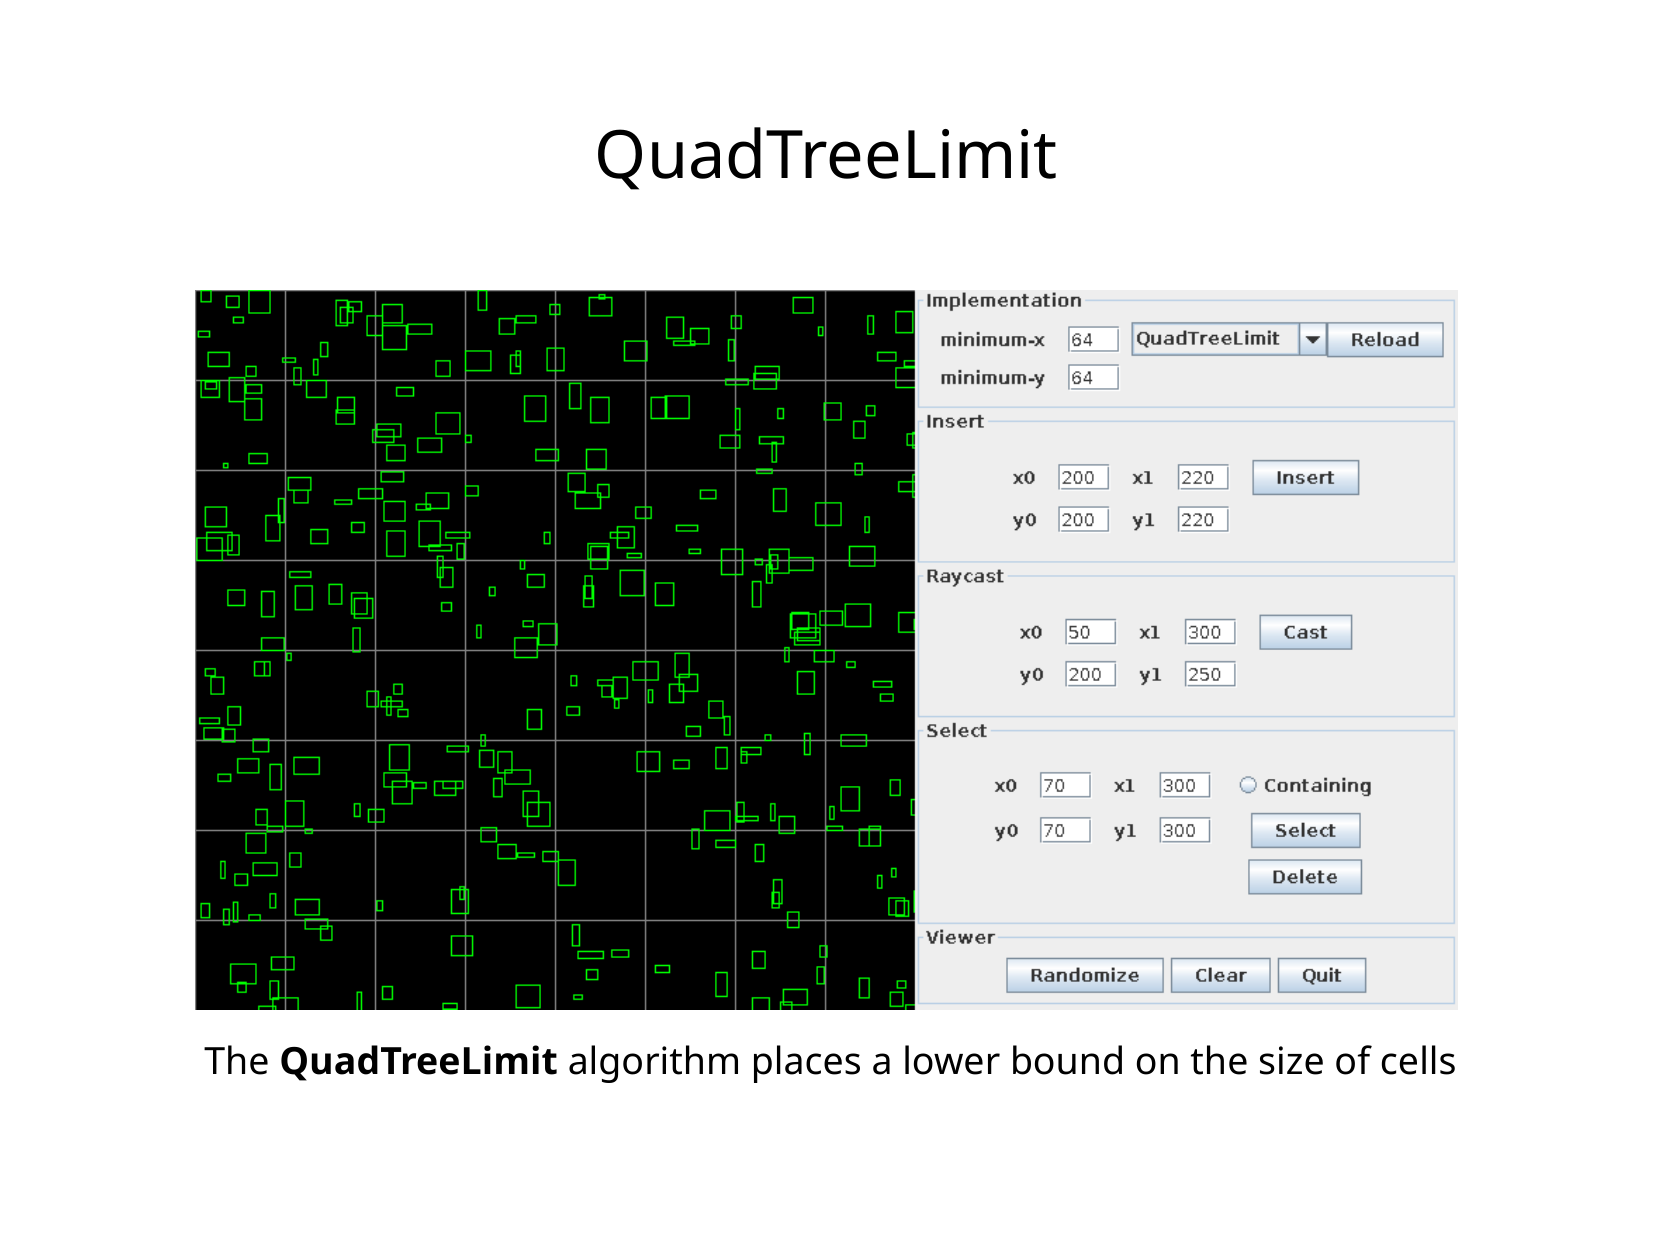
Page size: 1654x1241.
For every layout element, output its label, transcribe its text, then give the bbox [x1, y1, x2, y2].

title QuadTreeLimit [82, 49, 1571, 257]
picture [195, 290, 1458, 1010]
text_box The QuadTreeLimit algorithm places a lower bound on the size of cells [189, 1027, 1423, 1088]
